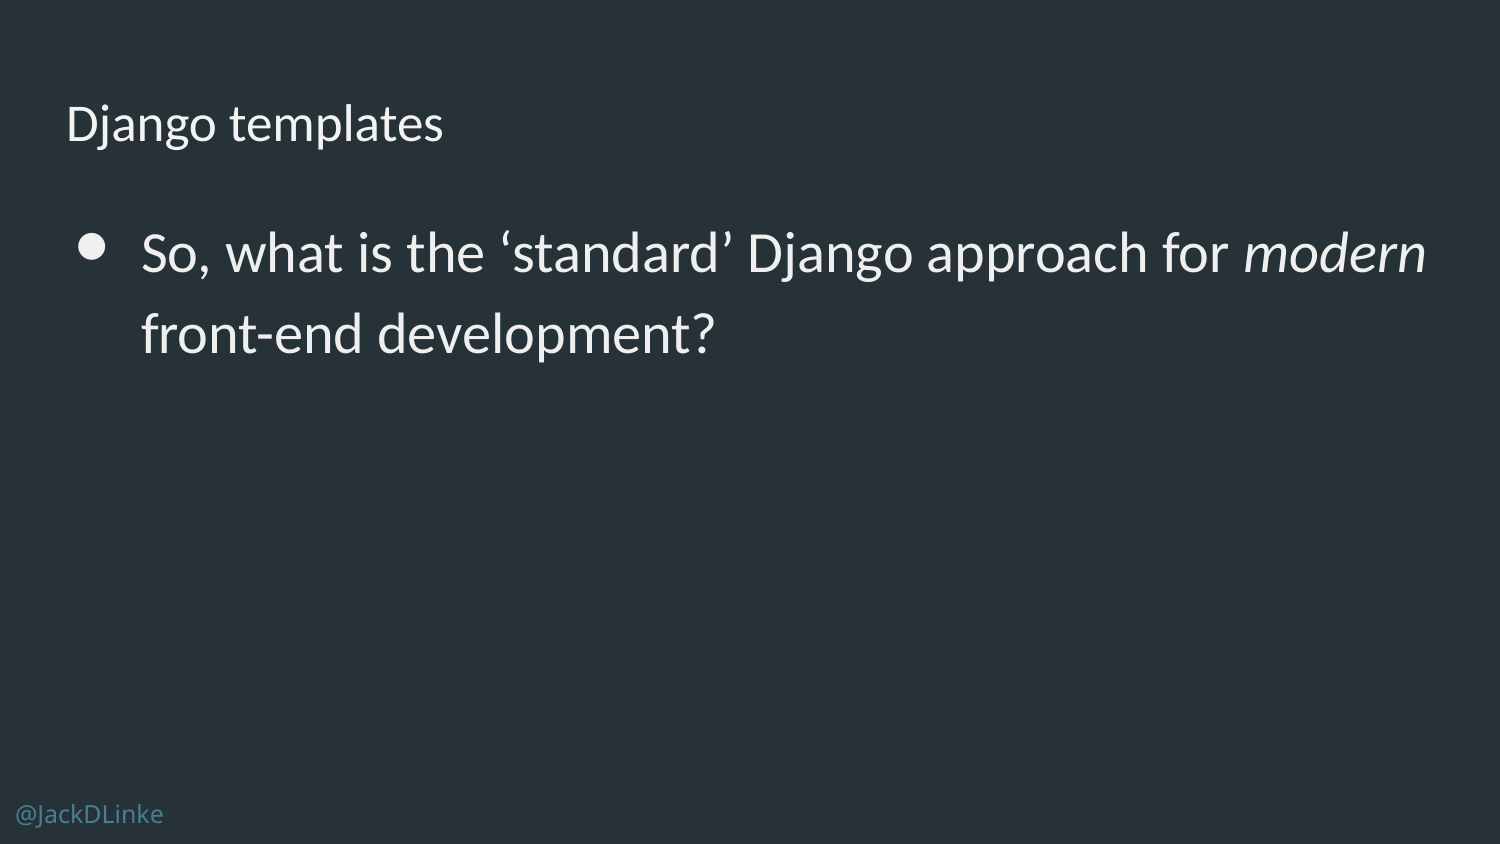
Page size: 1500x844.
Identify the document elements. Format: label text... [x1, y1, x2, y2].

list So, what is the ‘standard’ Django approach for modern front-end development? [51, 189, 1449, 750]
title Django templates [51, 72, 1449, 167]
